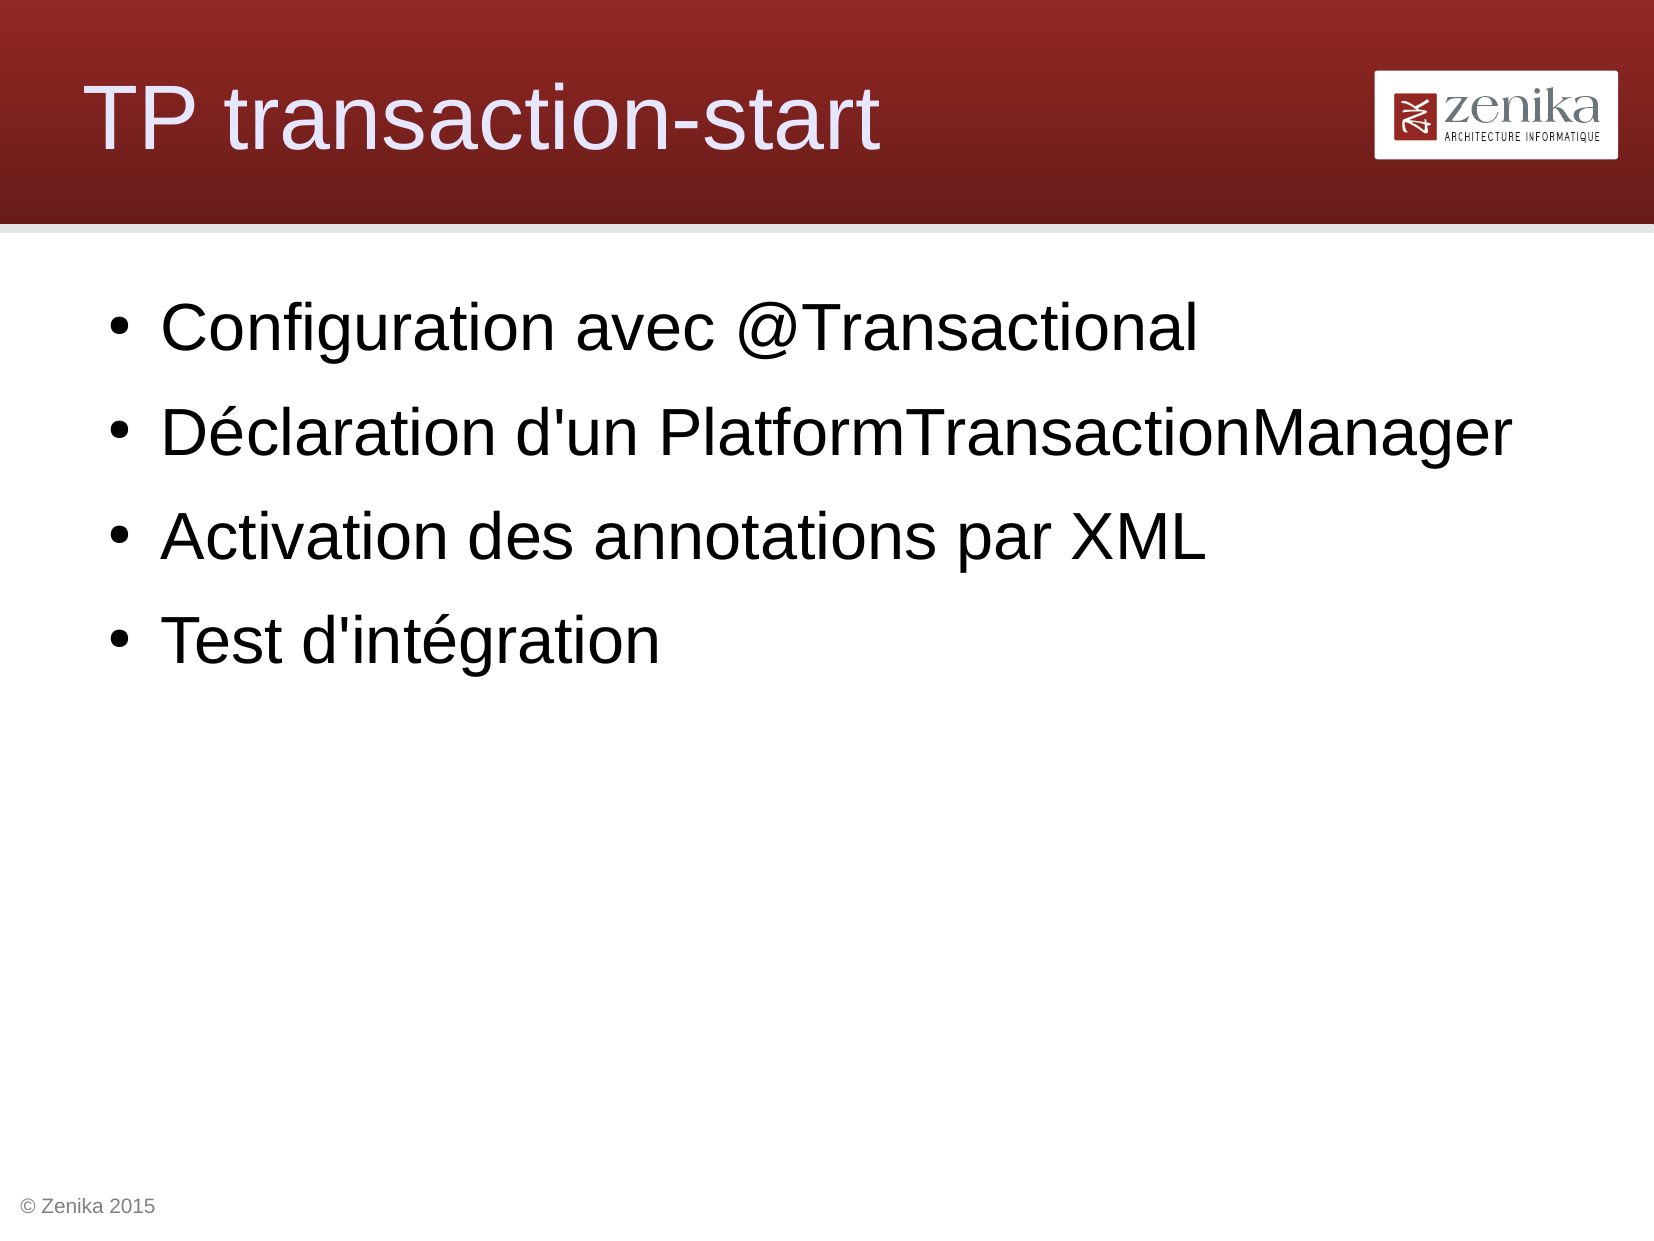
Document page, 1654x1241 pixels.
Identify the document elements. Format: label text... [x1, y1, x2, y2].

list Configuration avec @Transactional Déclaration d'un PlatformTransactionManager Activation des annotations par XML Test d'intégration [90, 290, 1546, 1010]
title TP transaction-start [82, 13, 1571, 222]
picture [1571, 82, 1600, 149]
